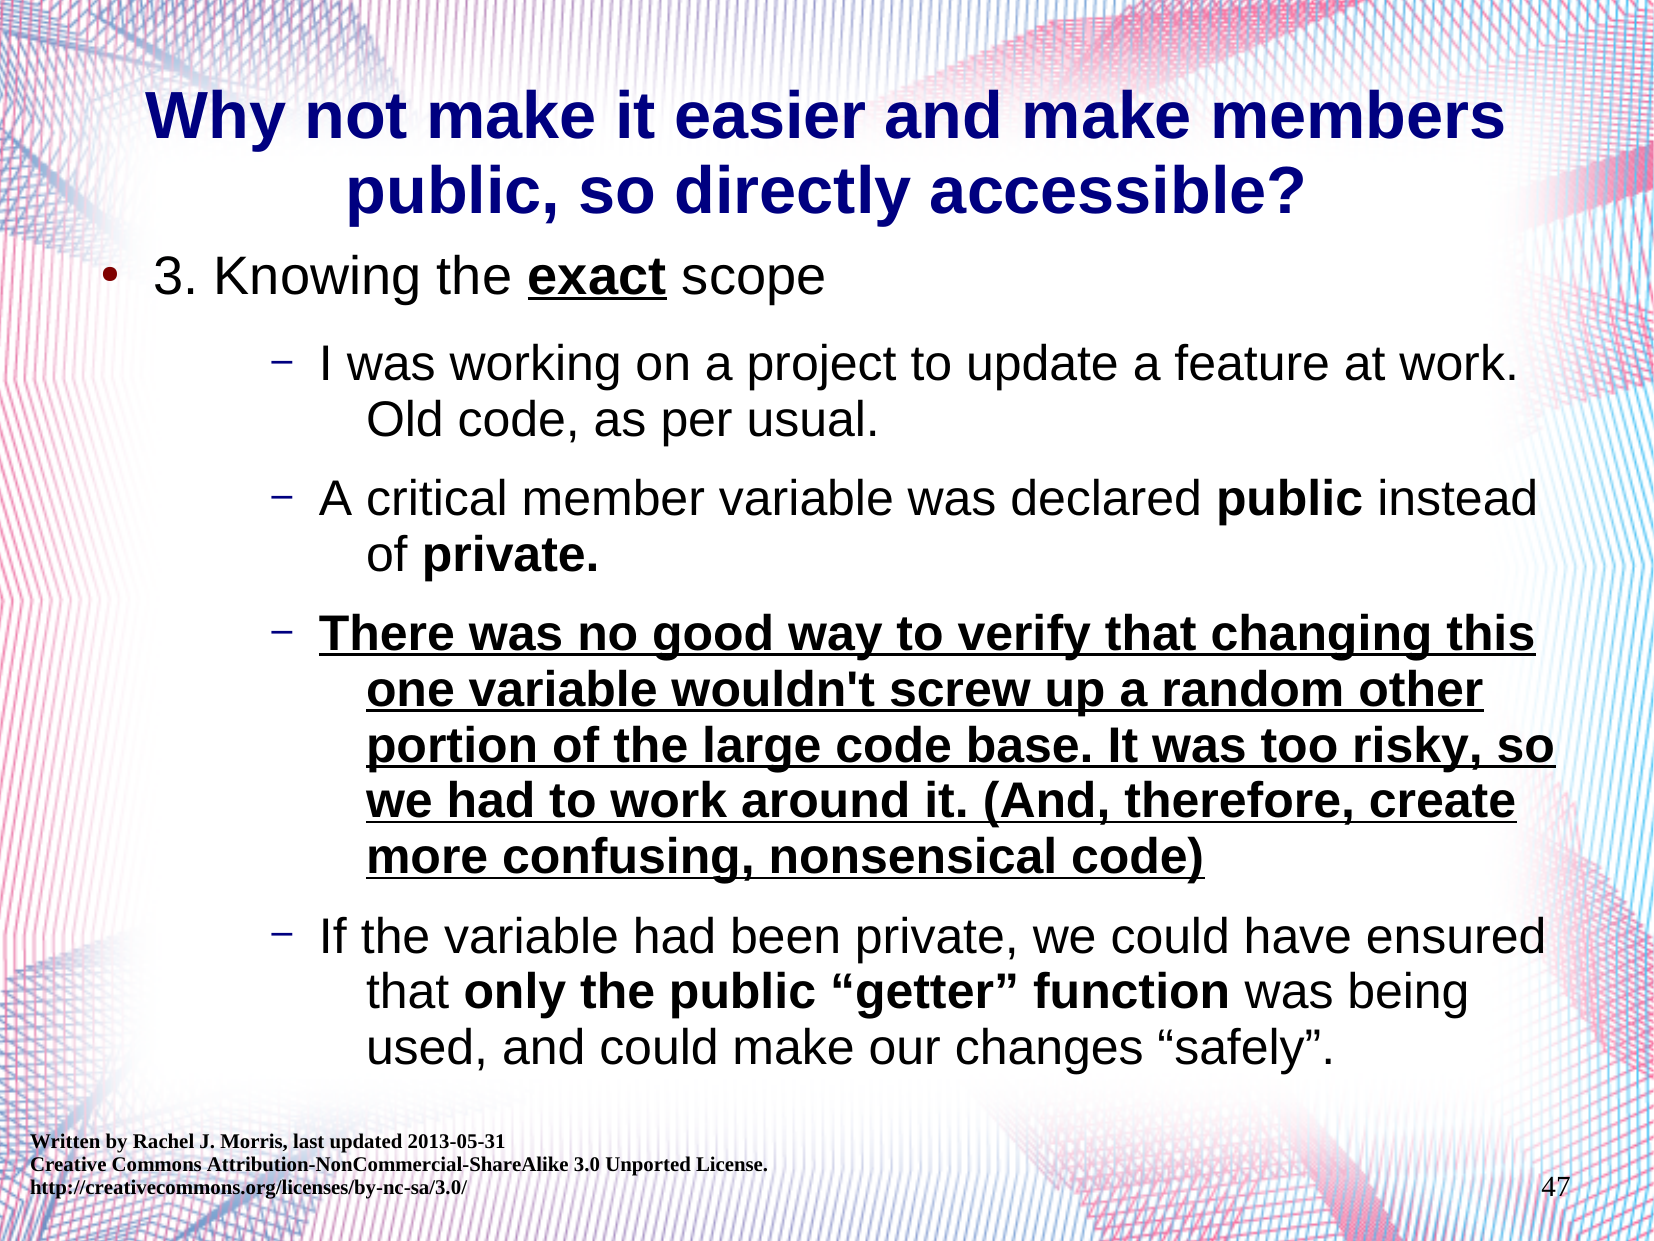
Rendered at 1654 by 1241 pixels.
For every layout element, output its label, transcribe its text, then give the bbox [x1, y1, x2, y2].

list 3. Knowing the exact scope I was working on a project to update a feature at work. Old code, as per usual. A critical member variable was declared public instead of private. There was no good way to verify that changing this one variable wouldn't screw up a random other portion of the large code base. It was too risky, so we had to work around it. (And, therefore, create more confusing, nonsensical code) If the variable had been private, we could have ensured that only the public “getter” function was being used, and could make our changes “safely”. [82, 245, 1571, 1081]
title Why not make it easier and make members public, so directly accessible? [82, 49, 1571, 245]
picture [0, 0, 1654, 1241]
